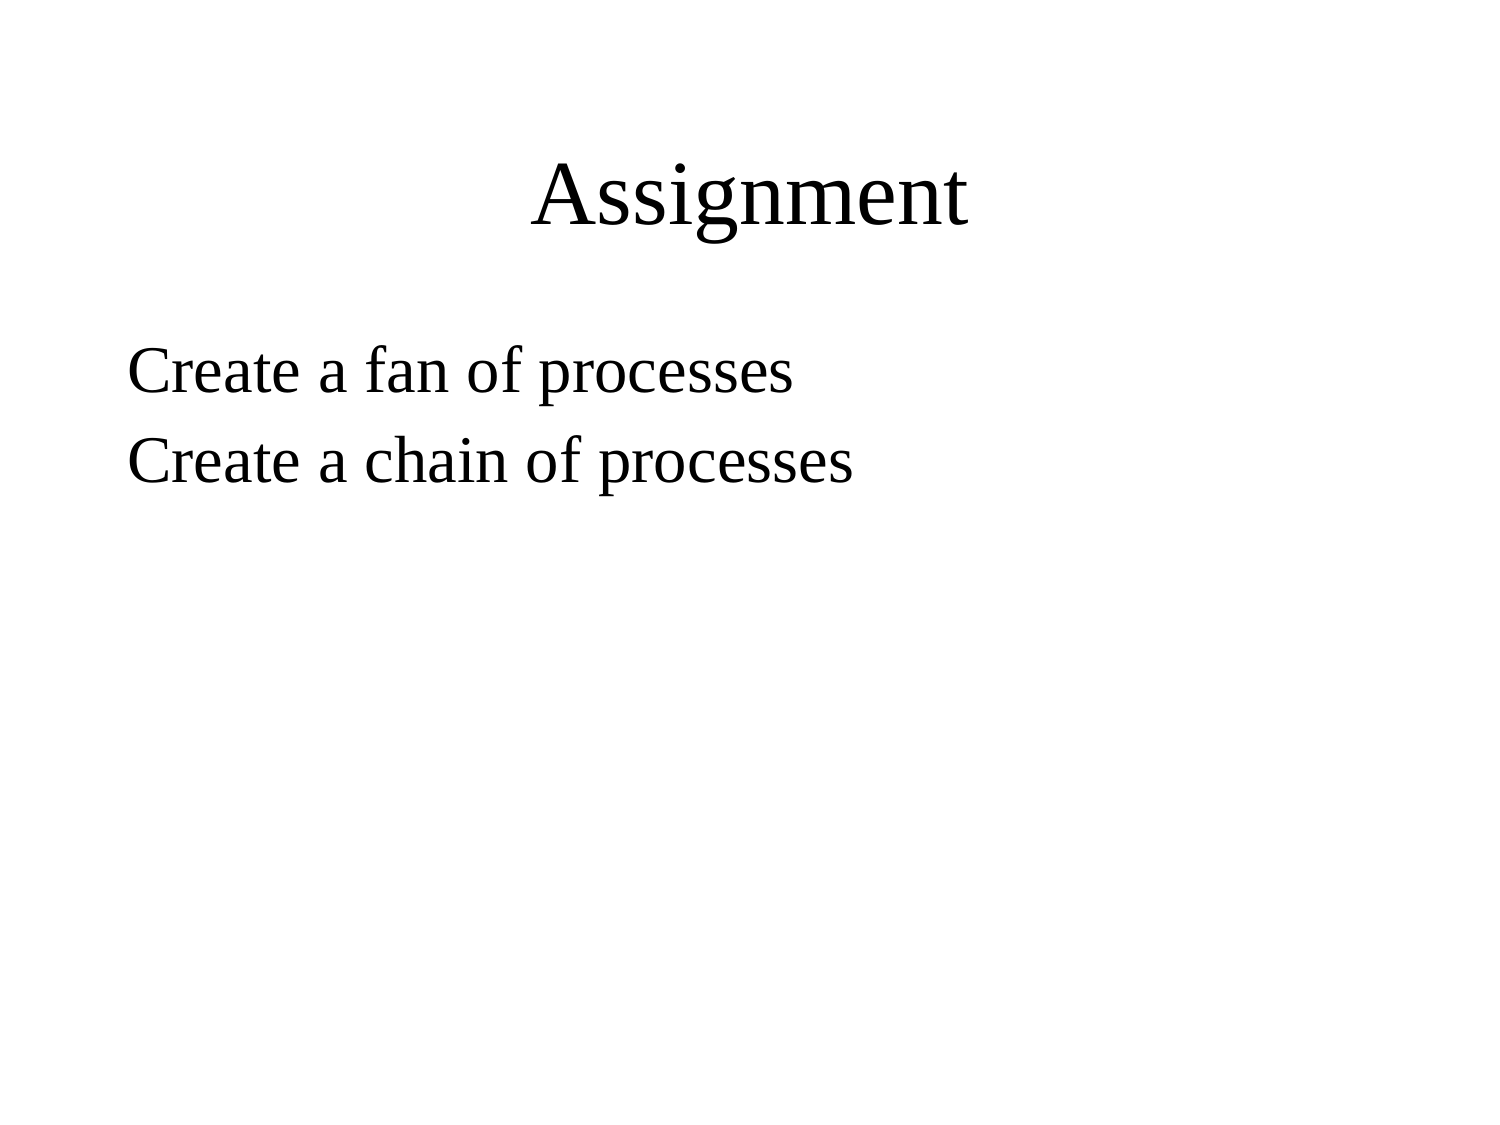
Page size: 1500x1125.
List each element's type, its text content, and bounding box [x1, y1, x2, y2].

title Assignment [112, 99, 1388, 288]
list Create a fan of processes Create a chain of processes [112, 324, 1388, 1001]
